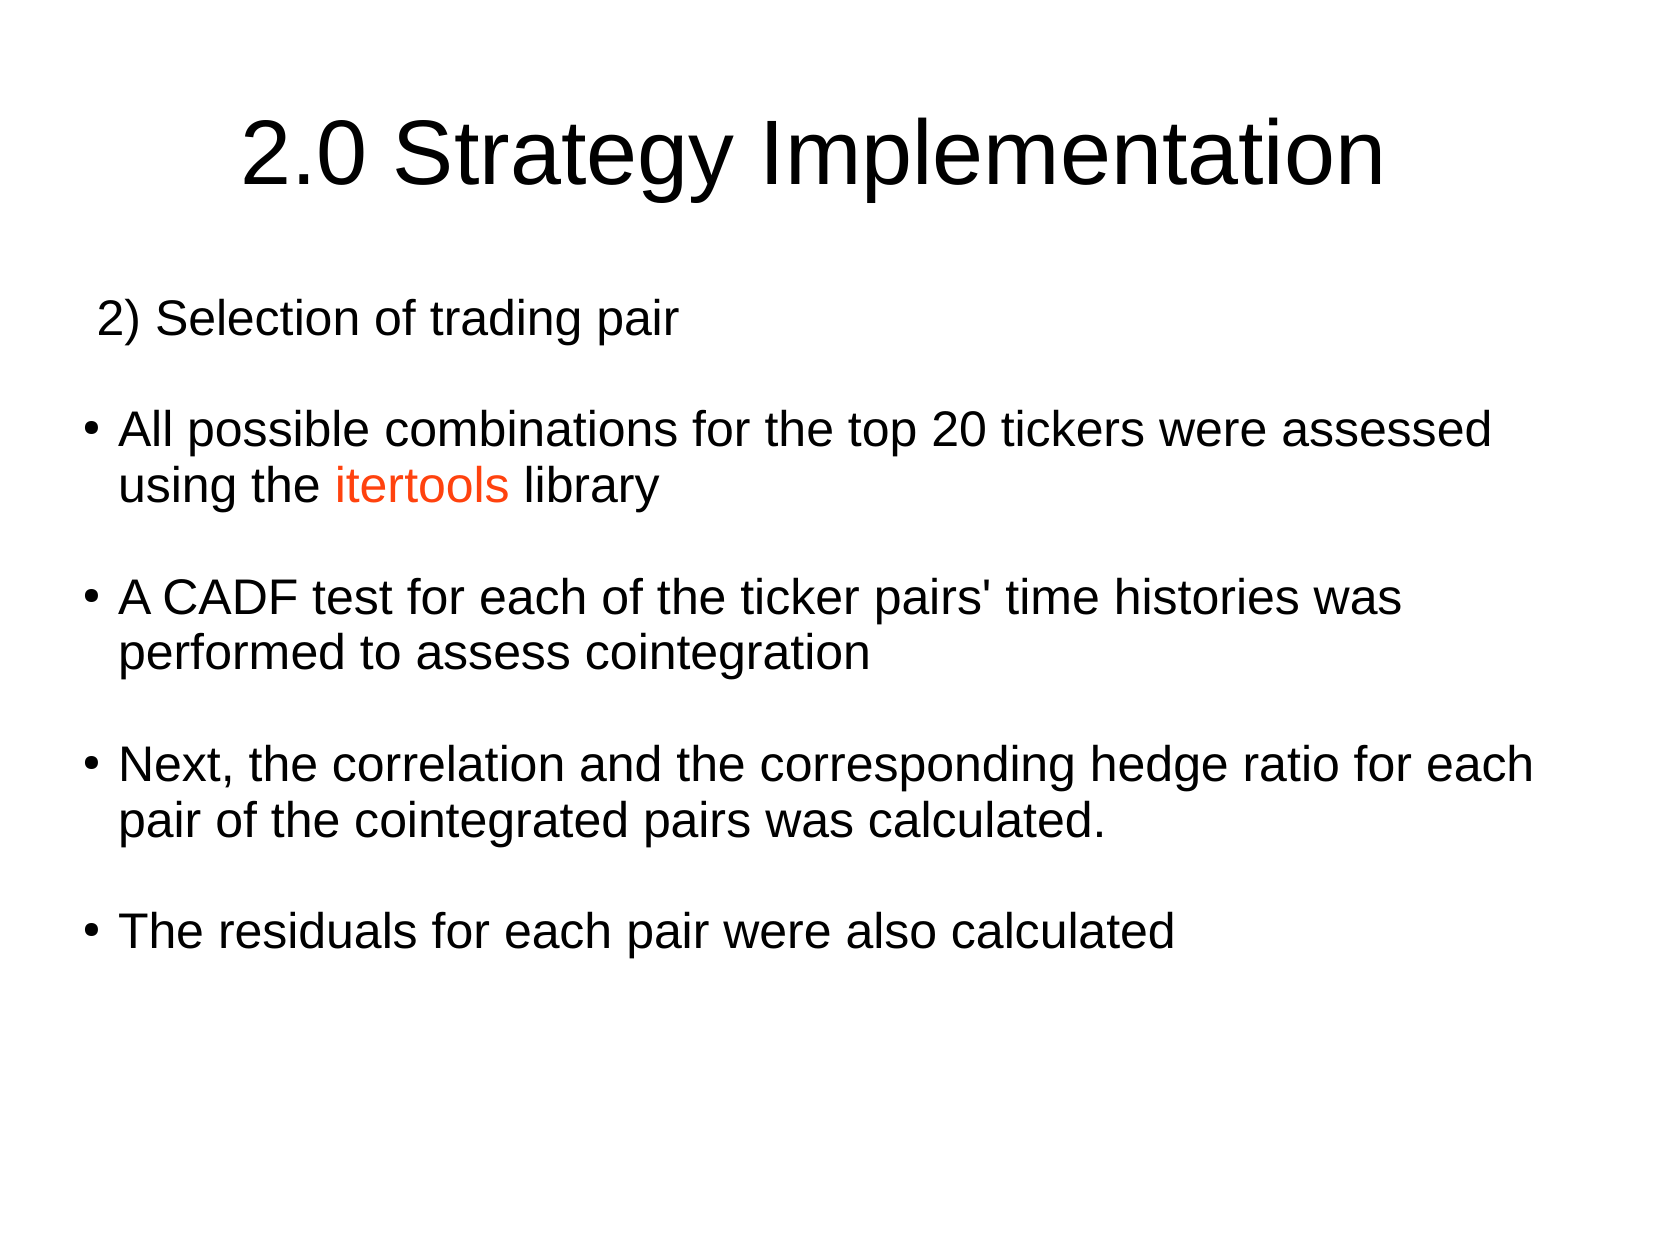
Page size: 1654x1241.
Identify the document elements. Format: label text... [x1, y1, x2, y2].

subtitle 2) Selection of trading pair All possible combinations for the top 20 tickers were assessed using the itertools library A CADF test for each of the ticker pairs' time histories was performed to assess cointegration Next, the correlation and the corresponding hedge ratio for each pair of the cointegrated pairs was calculated. The residuals for each pair were also calculated [82, 290, 1571, 1109]
title 2.0 Strategy Implementation [82, 49, 1571, 257]
